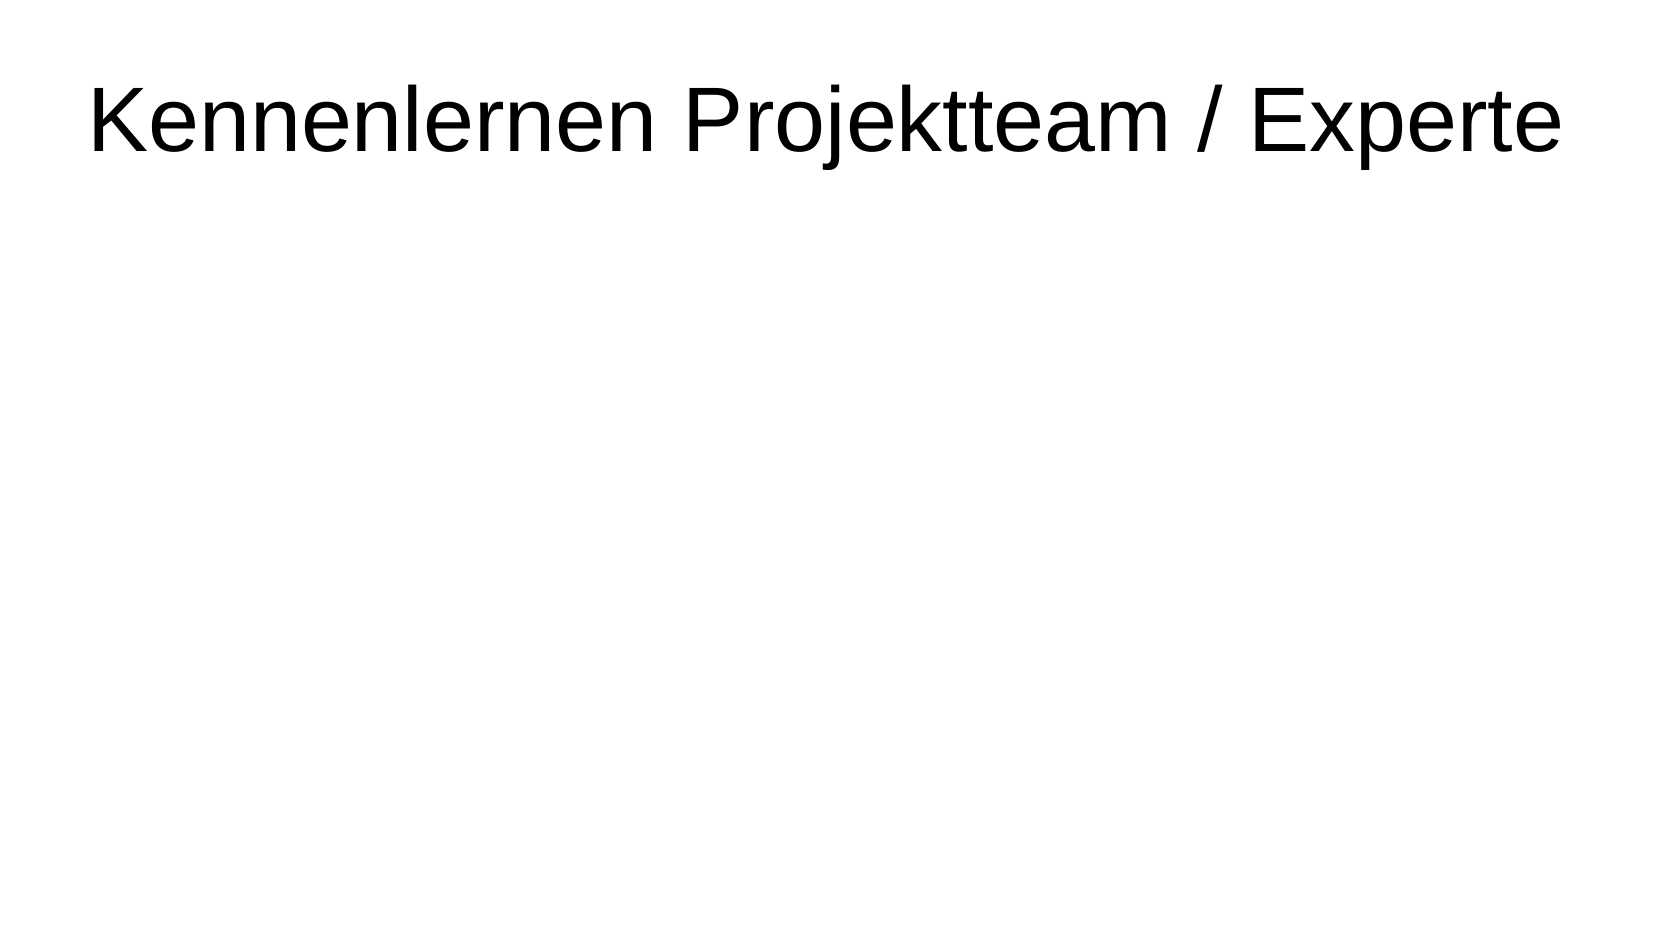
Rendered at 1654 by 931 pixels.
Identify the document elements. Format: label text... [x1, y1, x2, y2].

title Kennenlernen Projektteam / Experte [82, 37, 1571, 193]
